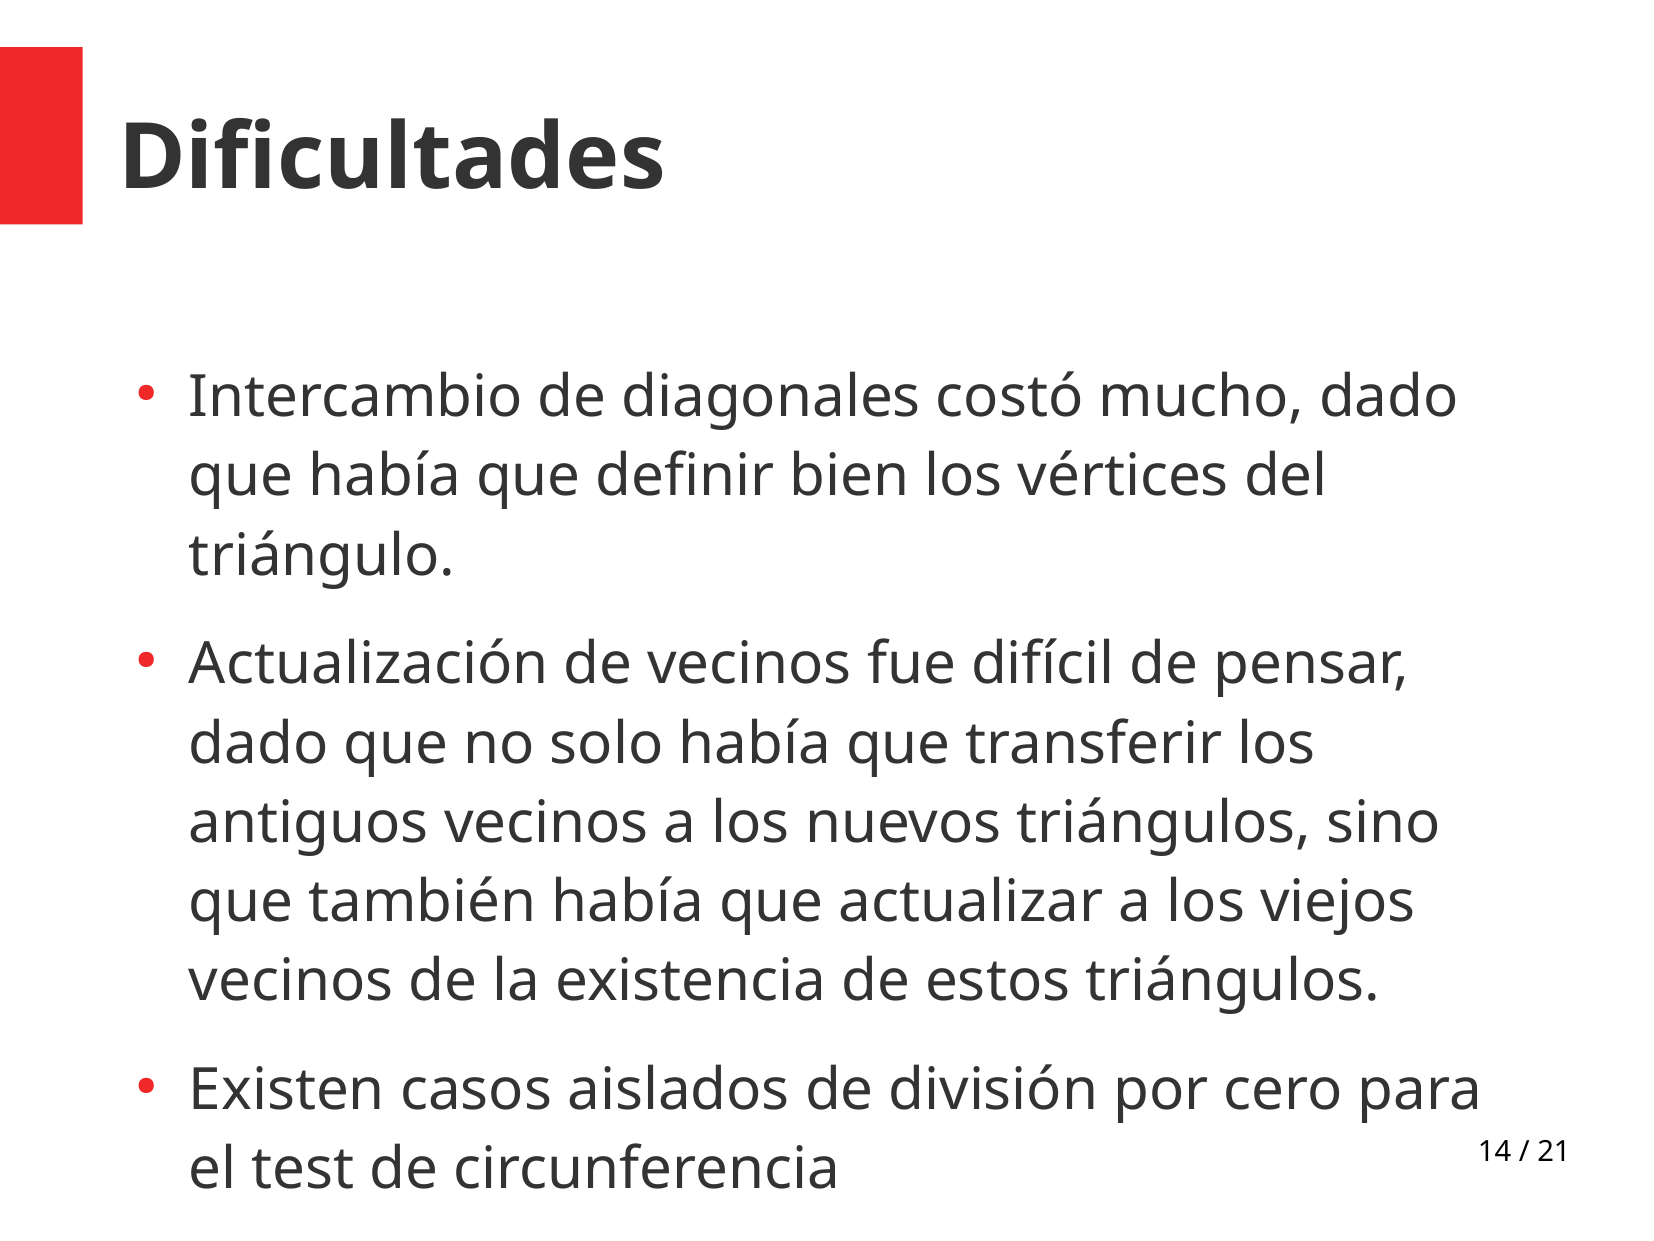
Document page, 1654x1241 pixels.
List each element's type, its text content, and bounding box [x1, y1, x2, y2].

list Intercambio de diagonales costó mucho, dado que había que definir bien los vértices del triángulo. Actualización de vecinos fue difícil de pensar, dado que no solo había que transferir los antiguos vecinos a los nuevos triángulos, sino que también había que actualizar a los viejos vecinos de la existencia de estos triángulos. Existen casos aislados de división por cero para el test de circunferencia [118, 354, 1536, 1074]
title Dificultades [118, 49, 1571, 257]
